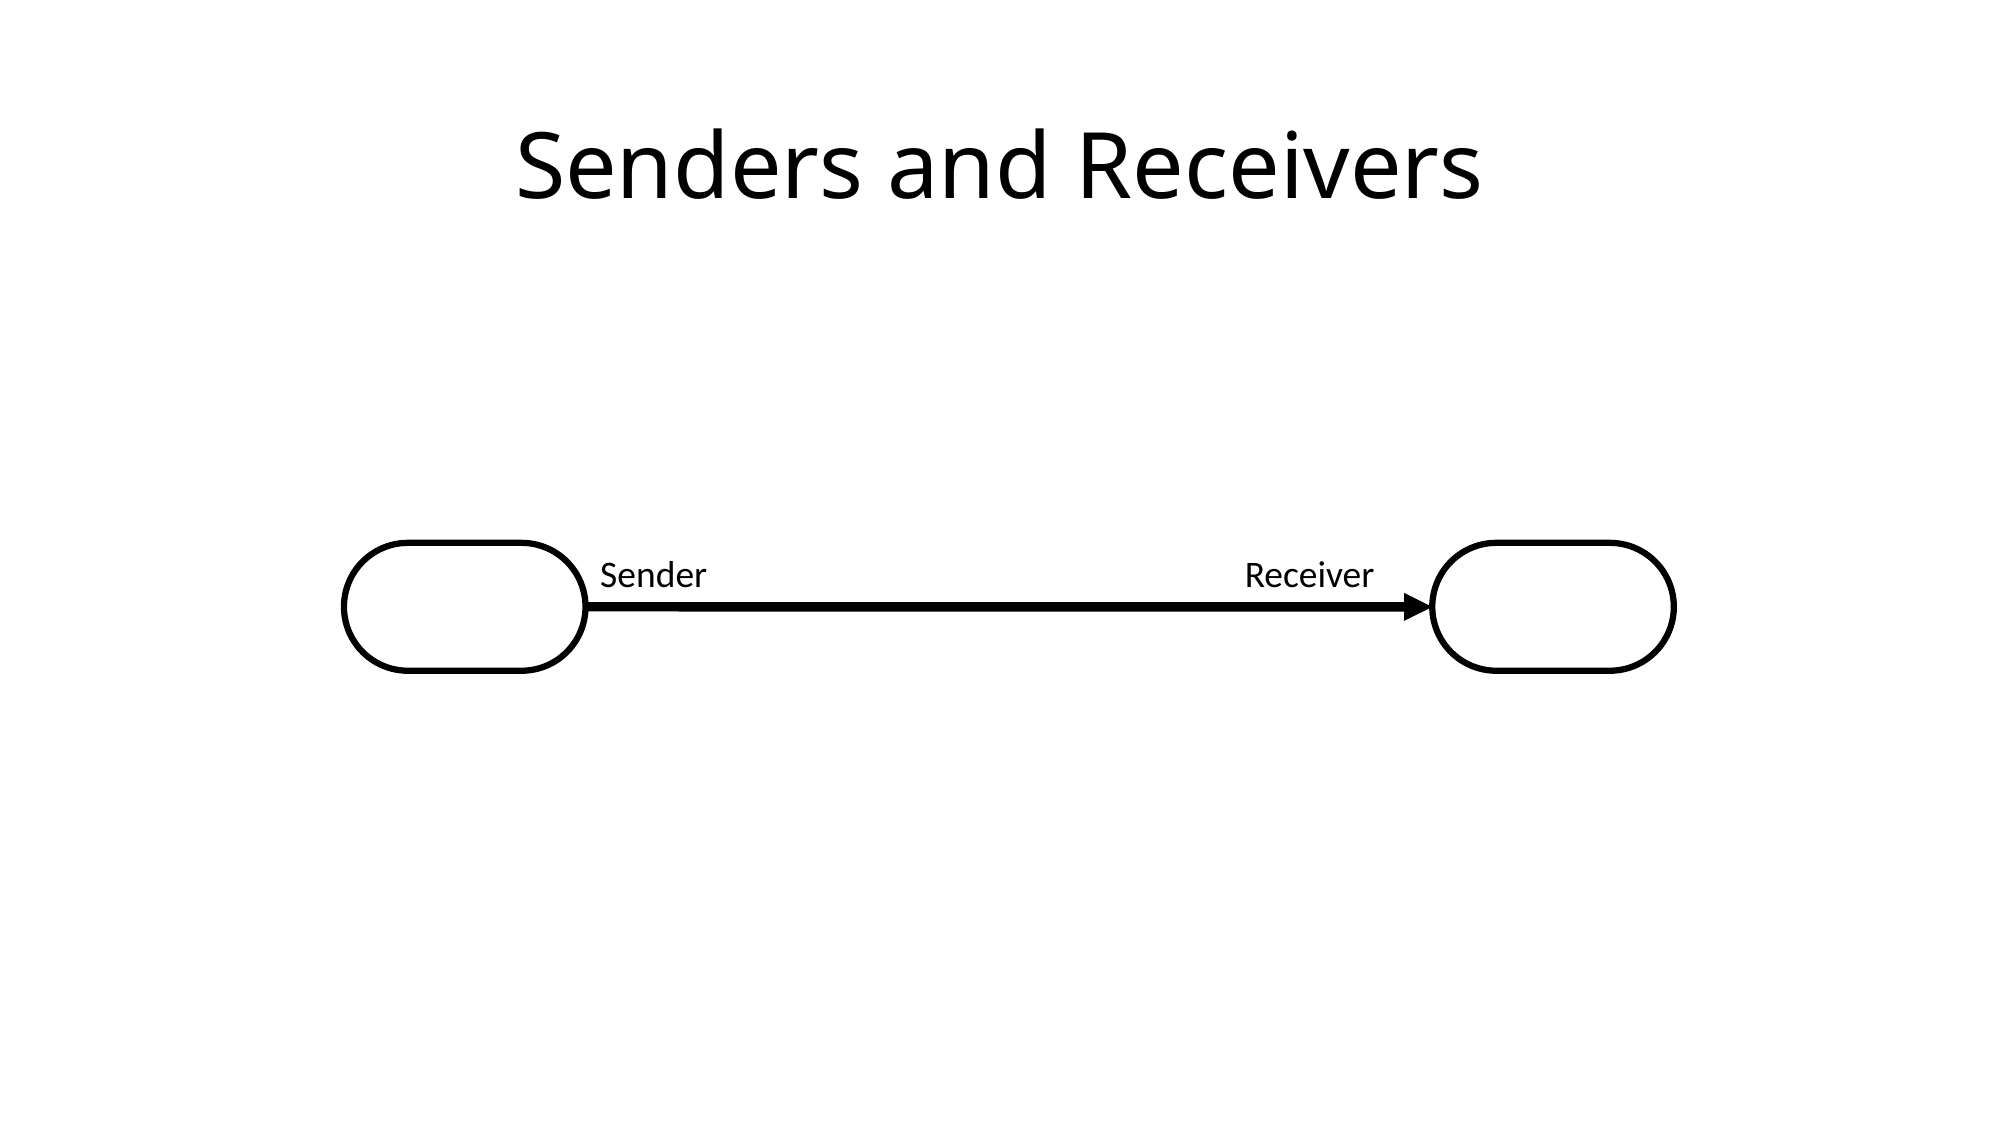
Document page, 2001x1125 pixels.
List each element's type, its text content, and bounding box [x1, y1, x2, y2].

text_box Receiver [1230, 542, 1433, 603]
title Senders and Receivers [137, 59, 1863, 278]
text_box Sender [585, 542, 765, 603]
